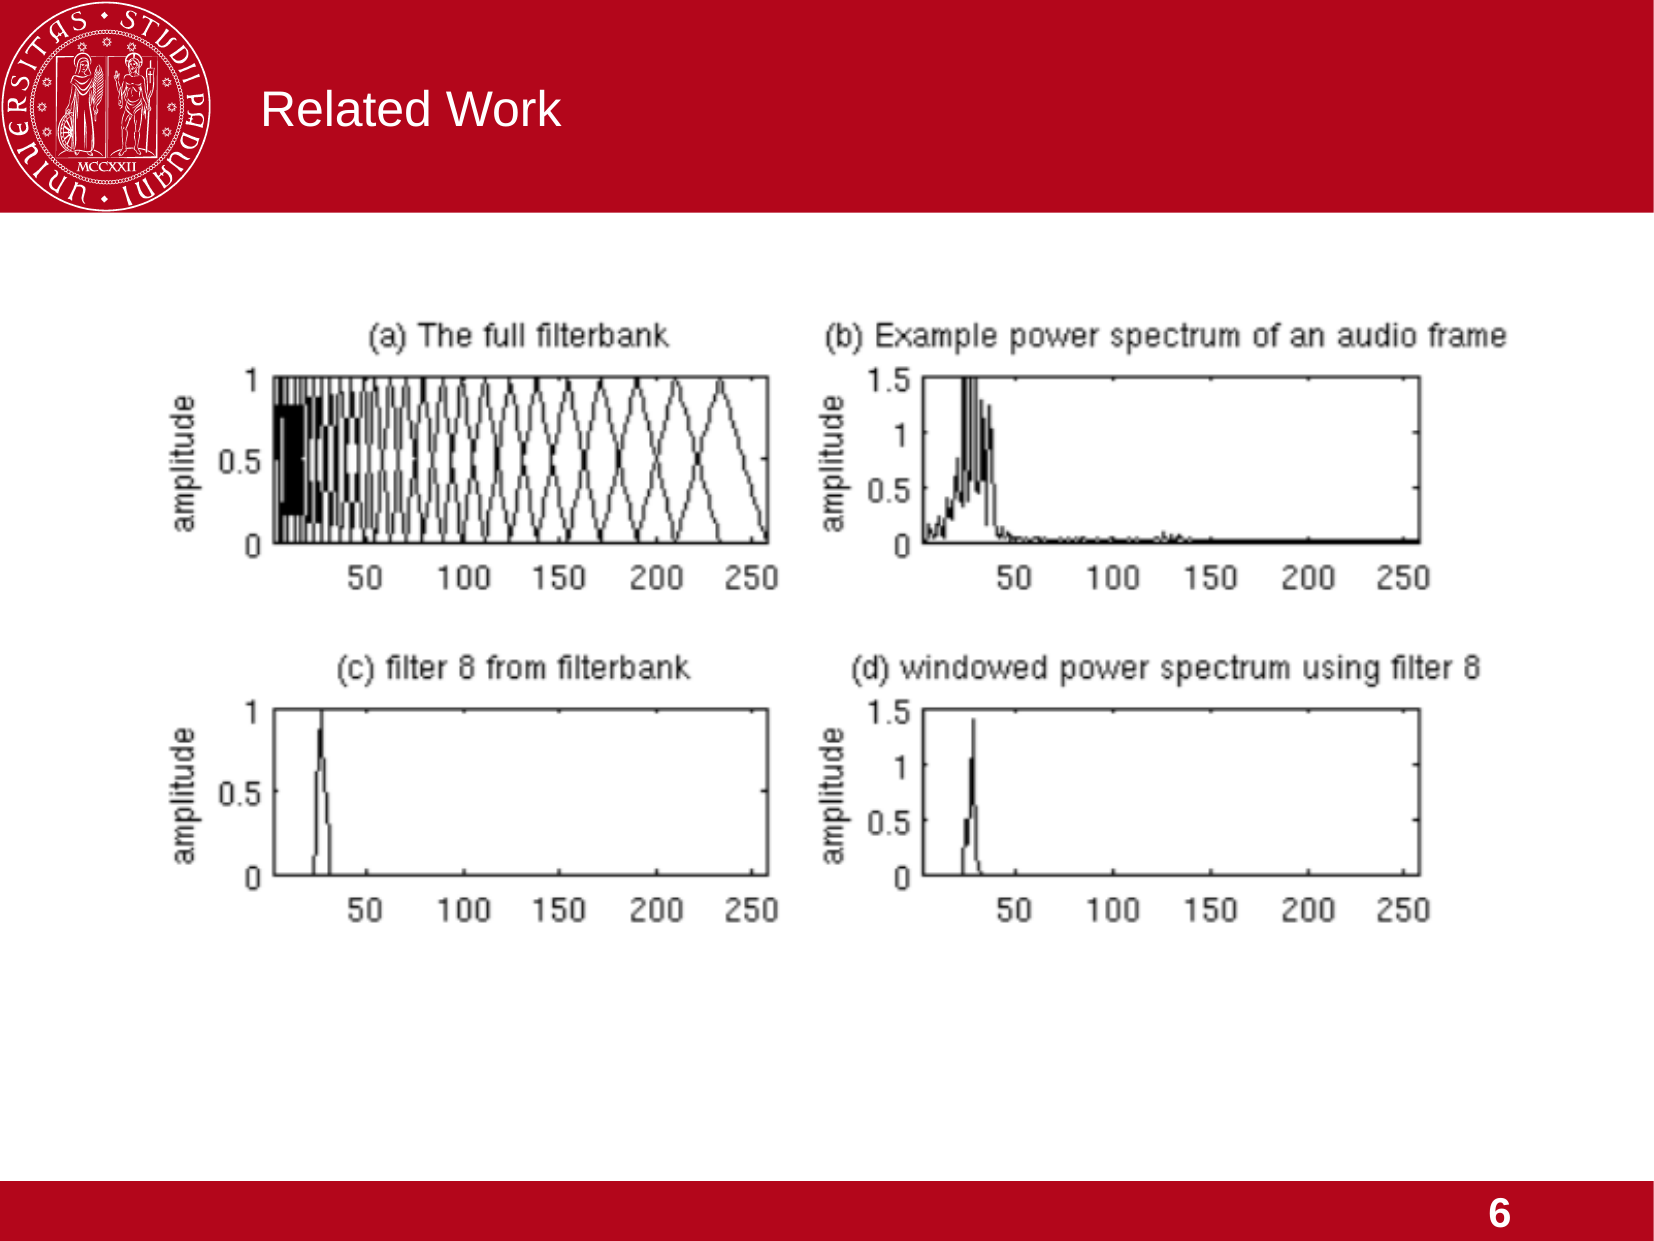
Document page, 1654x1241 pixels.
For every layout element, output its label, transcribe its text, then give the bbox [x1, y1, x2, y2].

title Related Work [259, 0, 1619, 213]
text_box [1488, 1181, 1630, 1241]
picture [128, 304, 1525, 960]
